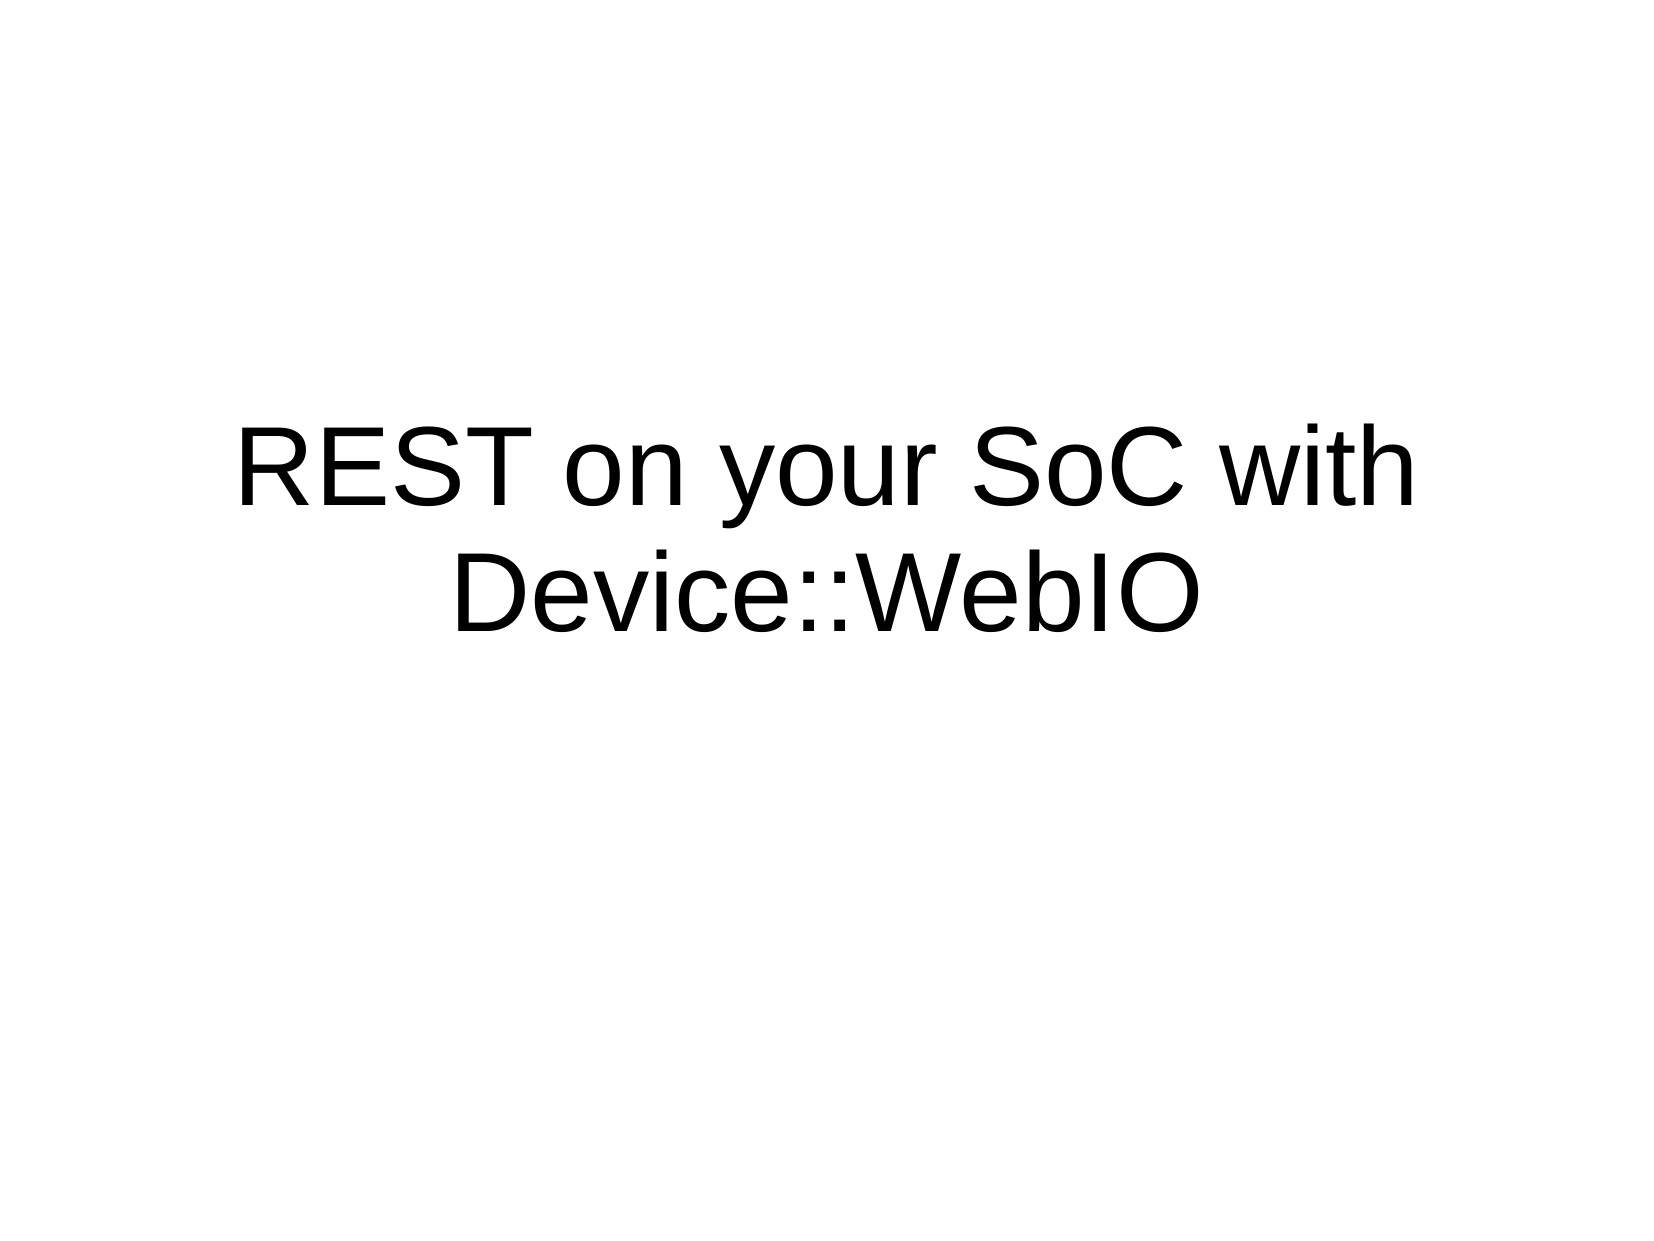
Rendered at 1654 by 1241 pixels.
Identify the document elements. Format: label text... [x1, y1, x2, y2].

subtitle REST on your SoC with Device::WebIO [82, 49, 1571, 1010]
